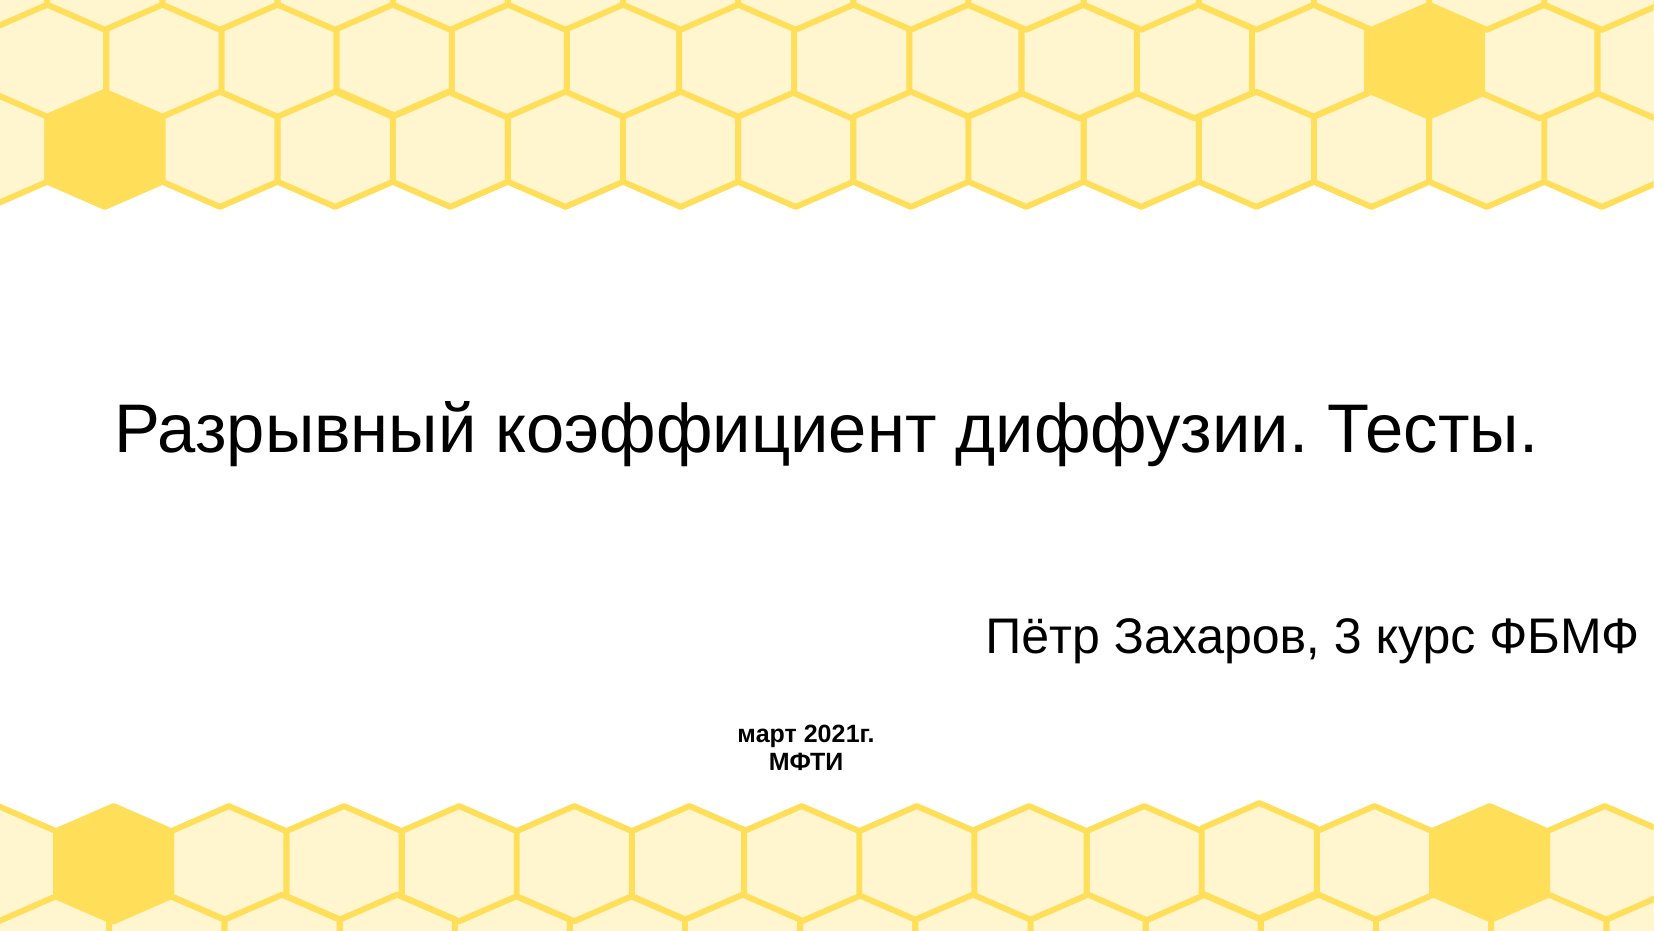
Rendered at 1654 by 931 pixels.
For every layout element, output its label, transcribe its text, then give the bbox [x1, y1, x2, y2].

text_box март 2021г. МФТИ [712, 712, 901, 788]
subtitle Пётр Захаров, 3 курс ФБМФ [975, 562, 1651, 711]
title Разрывный коэффициент диффузии. Тесты. [88, 324, 1565, 532]
